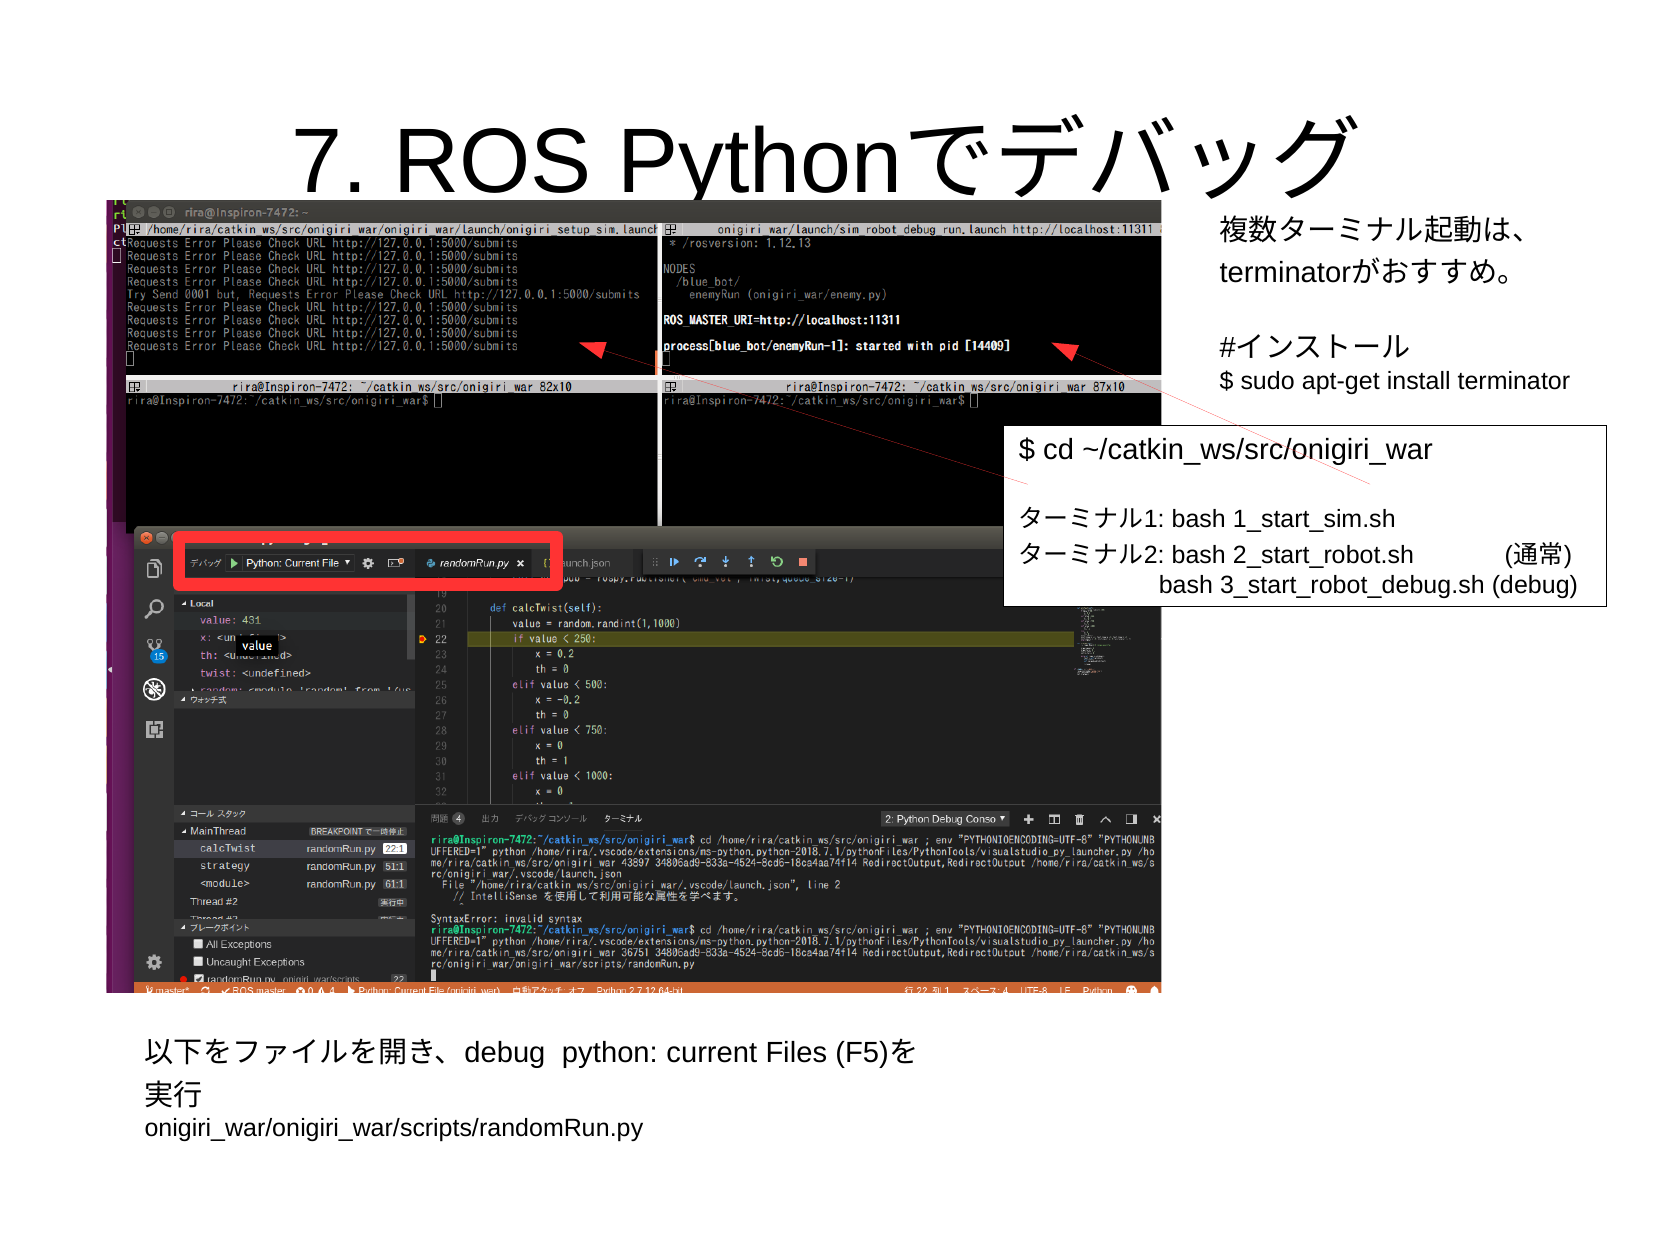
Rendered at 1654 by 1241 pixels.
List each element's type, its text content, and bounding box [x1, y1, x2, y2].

text_box $ cd ~/catkin_ws/src/onigiri_war ターミナル1: bash 1_start_sim.sh ターミナル2: bash 2_start_robot.sh (通常) bash 3_start_robot_debug.sh (debug) [1003, 425, 1607, 603]
text_box 以下をファイルを開き、debug python: current Files (F5)を実行 onigiri_war/onigiri_war/scripts/randomRun.py [129, 1021, 945, 1135]
text_box 複数ターミナル起動は、 terminatorがおすすめ。 #インストール $ sudo apt-get install terminator [1204, 198, 1607, 366]
picture [106, 200, 1162, 993]
title 7. ROS Pythonでデバッグ [82, 49, 1571, 257]
